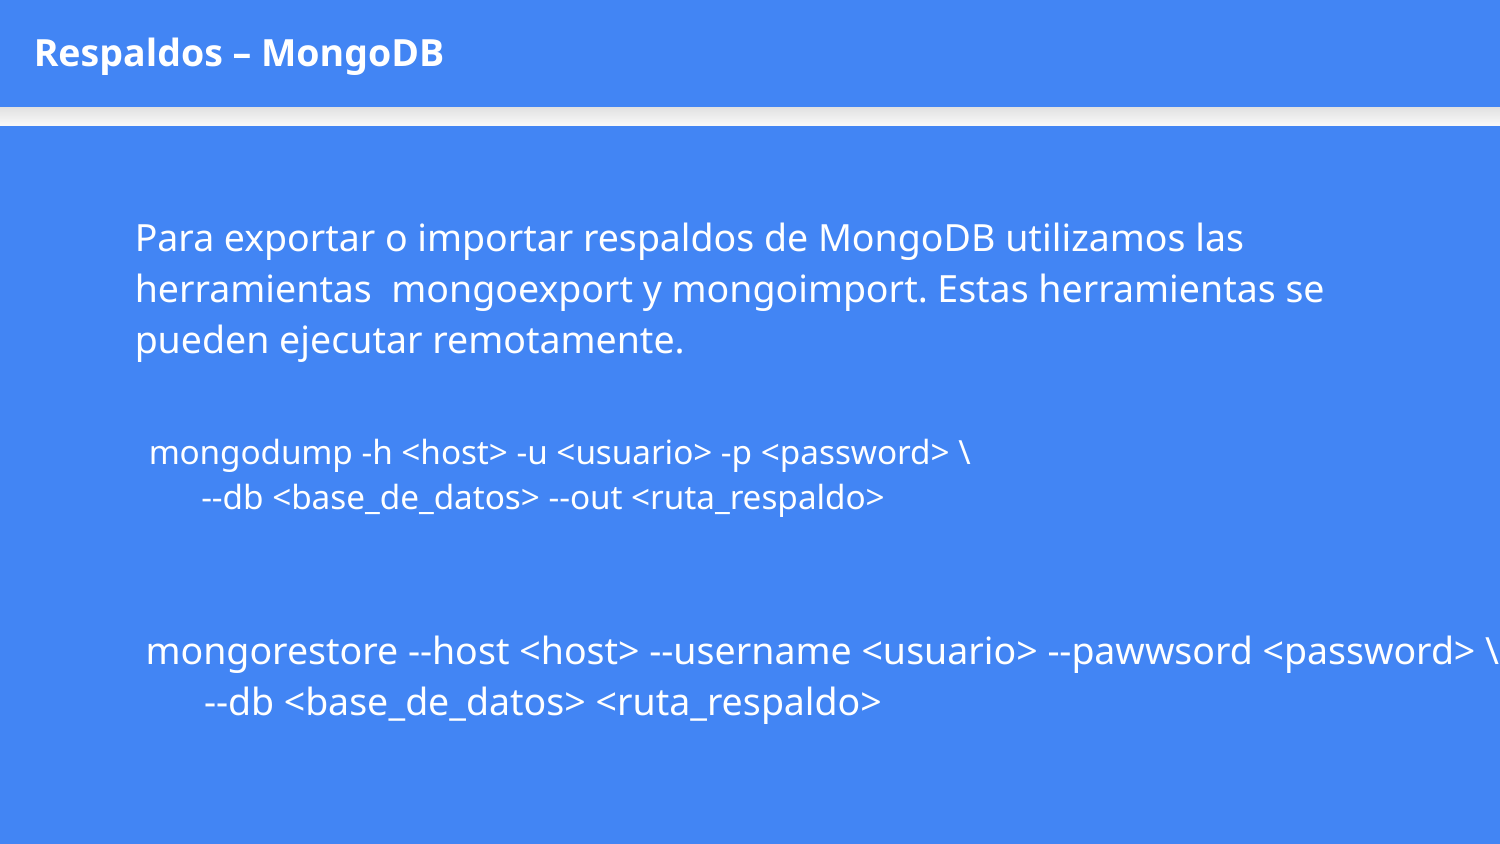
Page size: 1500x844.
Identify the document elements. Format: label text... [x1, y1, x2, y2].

text_box mongodump -h <host> -u <usuario> -p <password> \ --db <base_de_datos> --out <ruta_respaldo> [134, 421, 1378, 592]
title Respaldos – MongoDB [33, 2, 1482, 102]
text_box Para exportar o importar respaldos de MongoDB utilizamos las herramientas mongoexport y mongoimport. Estas herramientas se pueden ejecutar remotamente. [120, 203, 1396, 351]
text_box mongorestore --host <host> --username <usuario> --pawwsord <password> \ --db <base_de_datos> <ruta_respaldo> [130, 617, 1439, 765]
